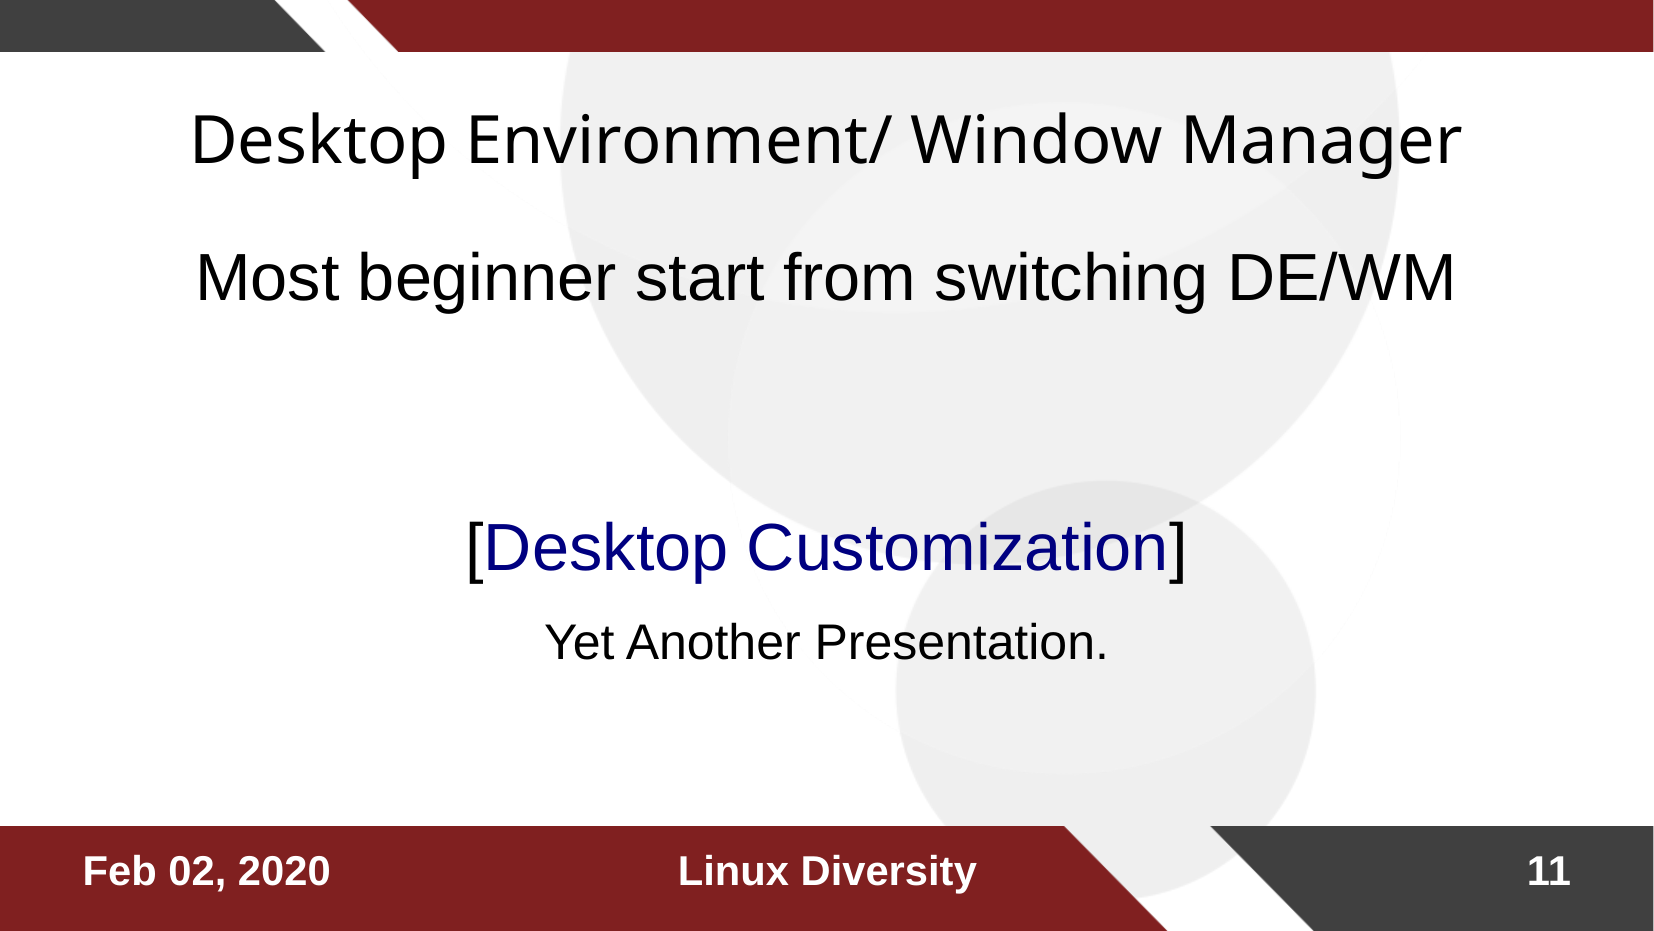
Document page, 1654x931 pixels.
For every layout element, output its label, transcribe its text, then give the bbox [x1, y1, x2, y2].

title Desktop Environment/ Window Manager [82, 59, 1571, 216]
list Most beginner start from switching DE/WM [82, 239, 1571, 487]
picture [0, 826, 1654, 931]
list [Desktop Customization] Yet Another Presentation. [82, 510, 1571, 757]
picture [0, 0, 1654, 52]
